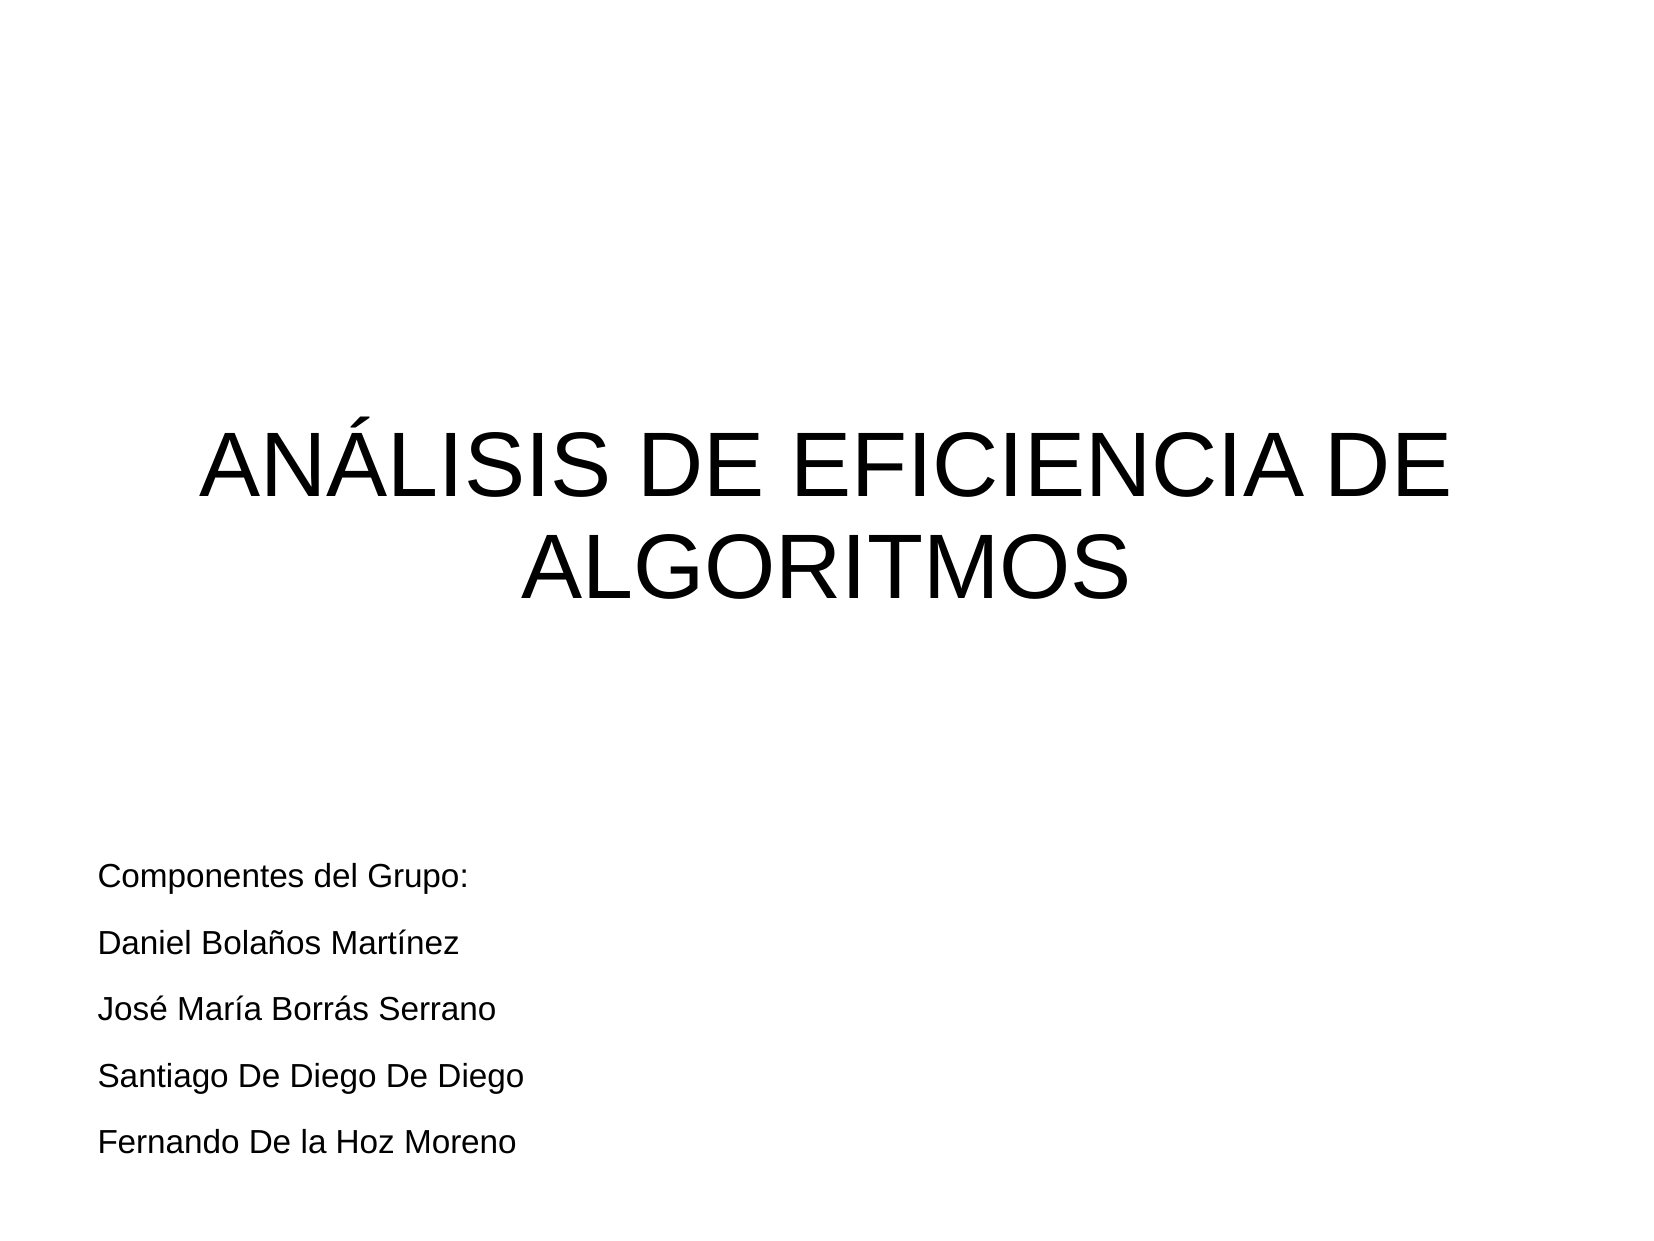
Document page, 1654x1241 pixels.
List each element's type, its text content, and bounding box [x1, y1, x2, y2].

text_box Componentes del Grupo: Daniel Bolaños Martínez José María Borrás Serrano Santiago De Diego De Diego Fernando De la Hoz Moreno [82, 850, 626, 1241]
title ANÁLISIS DE EFICIENCIA DE ALGORITMOS [82, 200, 1571, 831]
